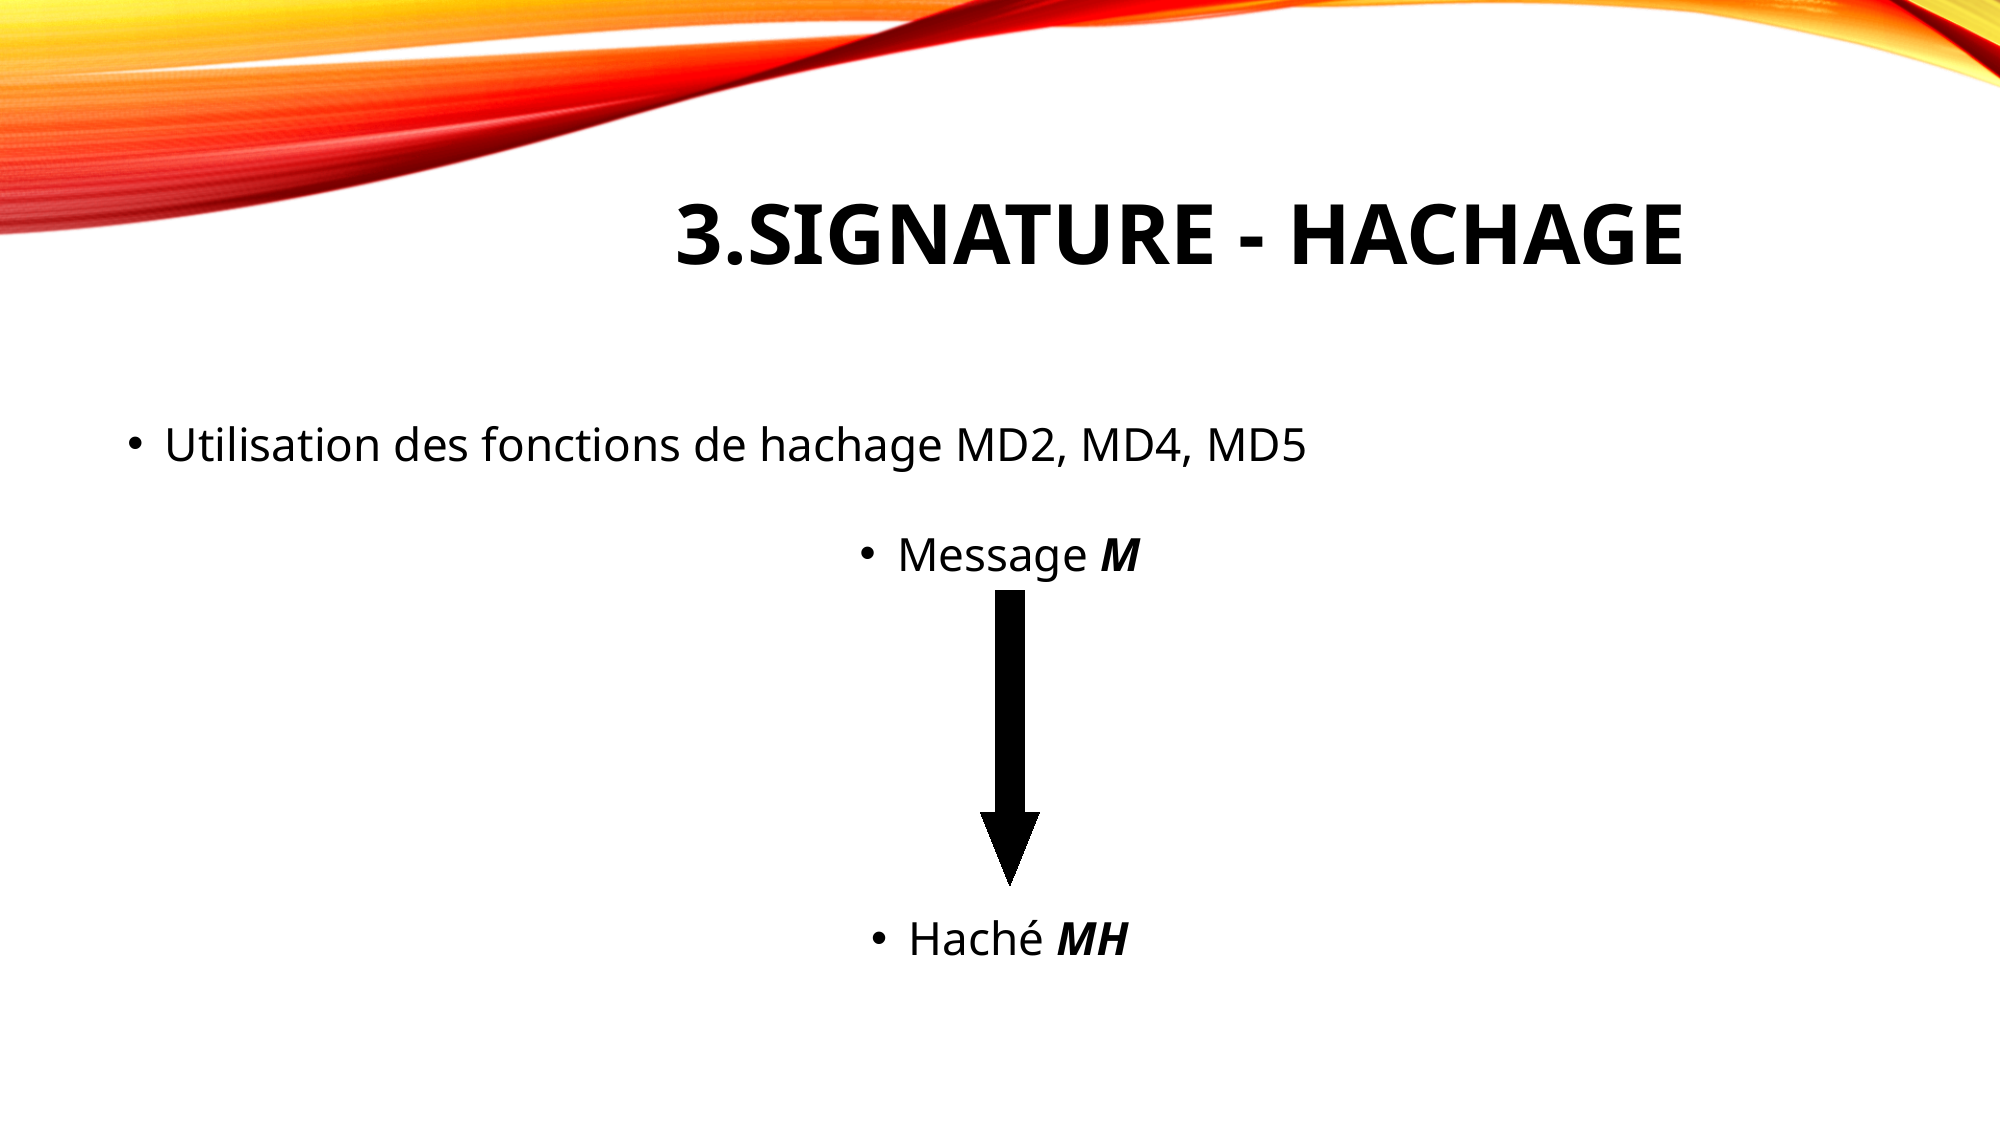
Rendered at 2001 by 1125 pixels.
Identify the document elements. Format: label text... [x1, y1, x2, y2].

picture [0, 0, 2000, 237]
text_box 3.Signature - hachage [474, 125, 1888, 338]
text_box [980, 590, 1040, 886]
text_box Utilisation des fonctions de hachage MD2, MD4, MD5 Message M Haché MH [112, 360, 1888, 1021]
